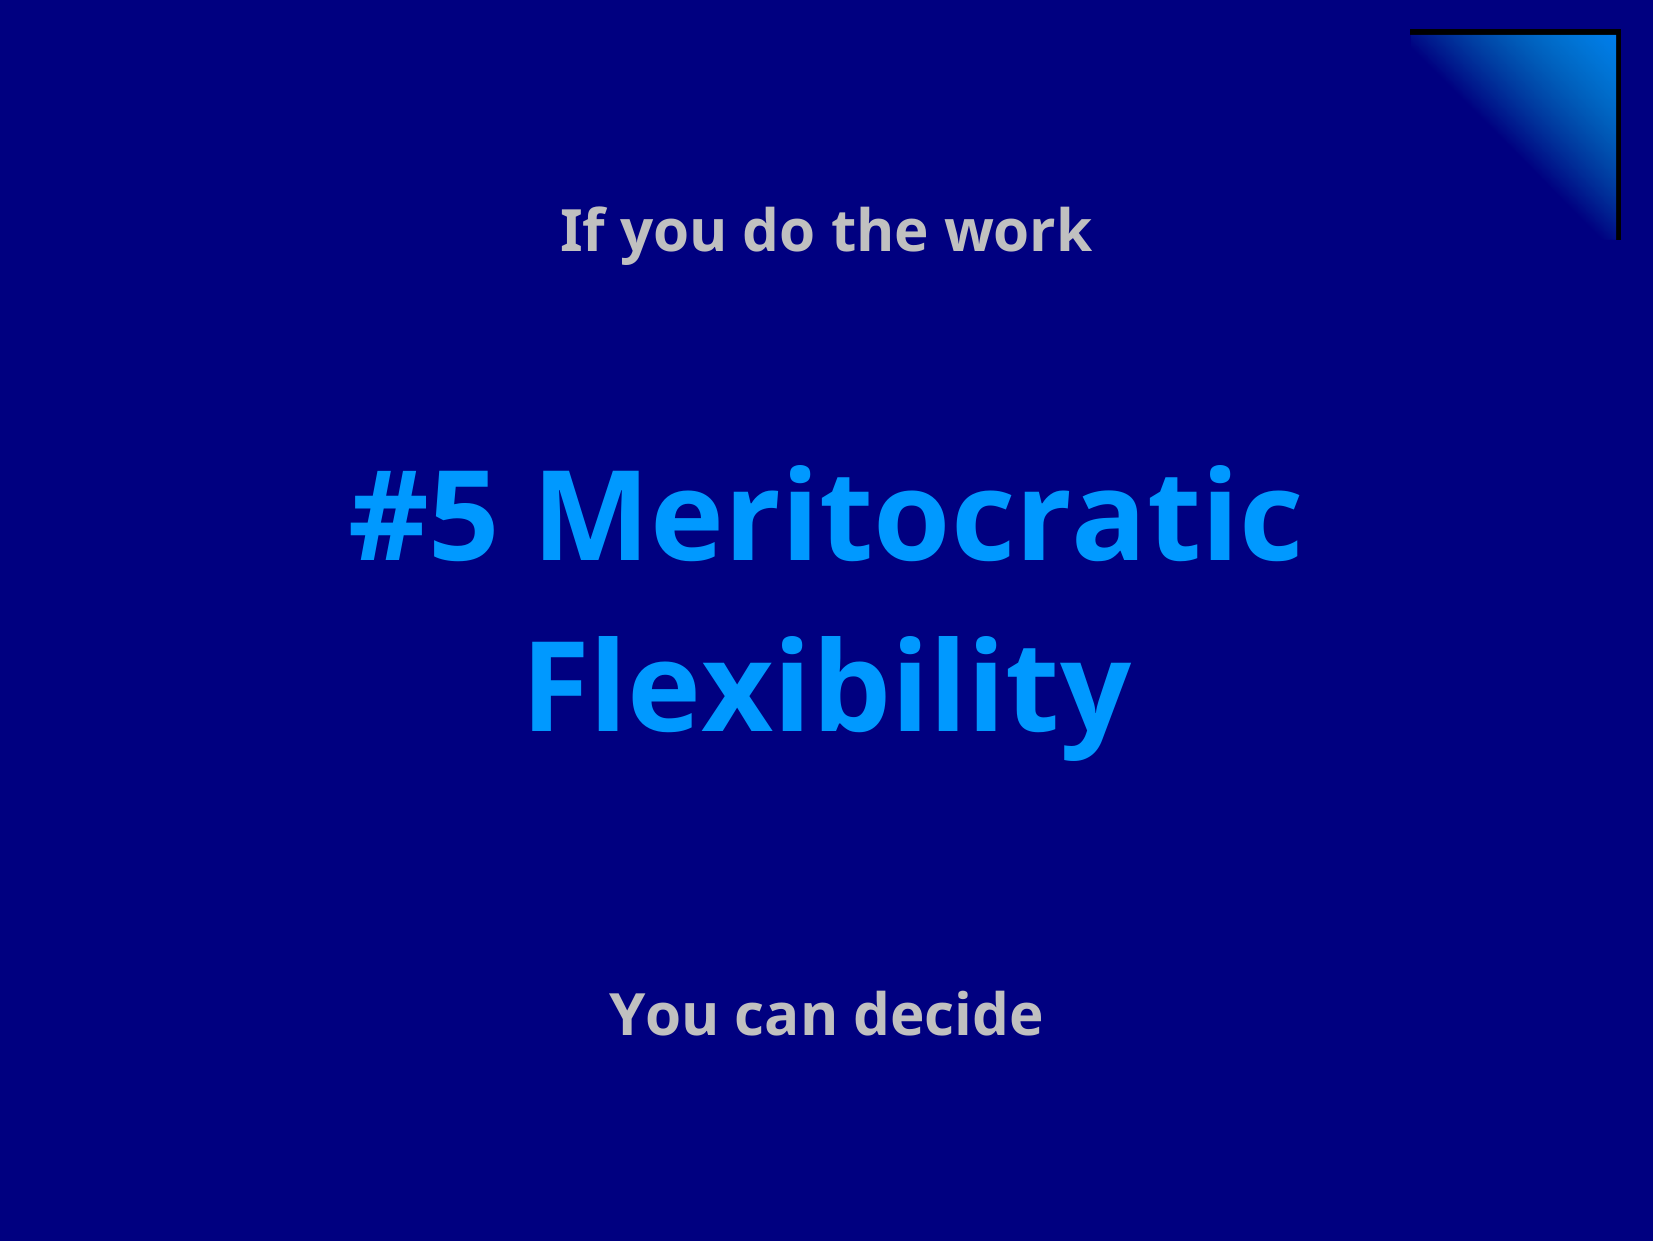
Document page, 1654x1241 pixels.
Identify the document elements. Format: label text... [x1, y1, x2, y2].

picture [1410, 29, 1621, 241]
subtitle If you do the work #5 Meritocratic Flexibility You can decide [82, 90, 1571, 1151]
